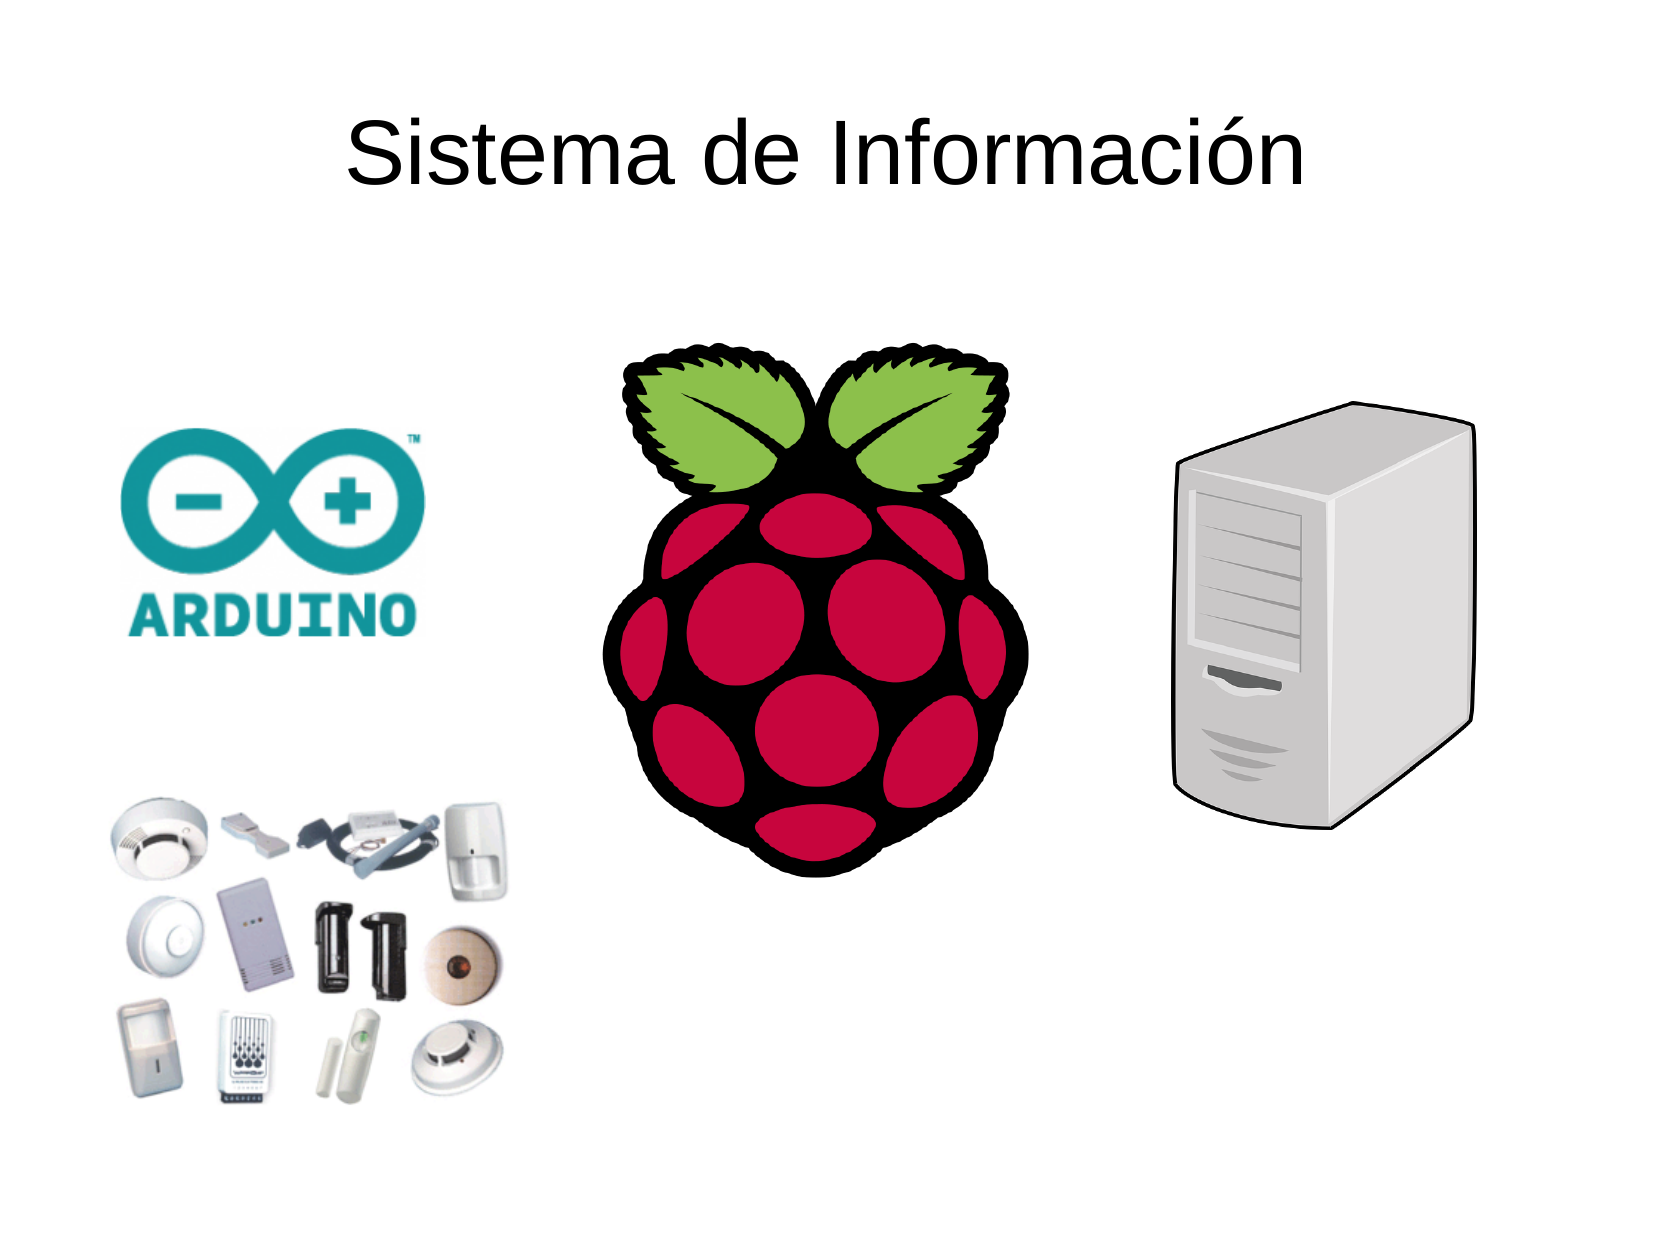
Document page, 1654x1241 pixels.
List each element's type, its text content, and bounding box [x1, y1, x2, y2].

picture [1171, 401, 1477, 830]
picture [602, 342, 1029, 878]
title Sistema de Información [82, 49, 1571, 257]
picture [120, 380, 426, 686]
picture [106, 792, 520, 1111]
